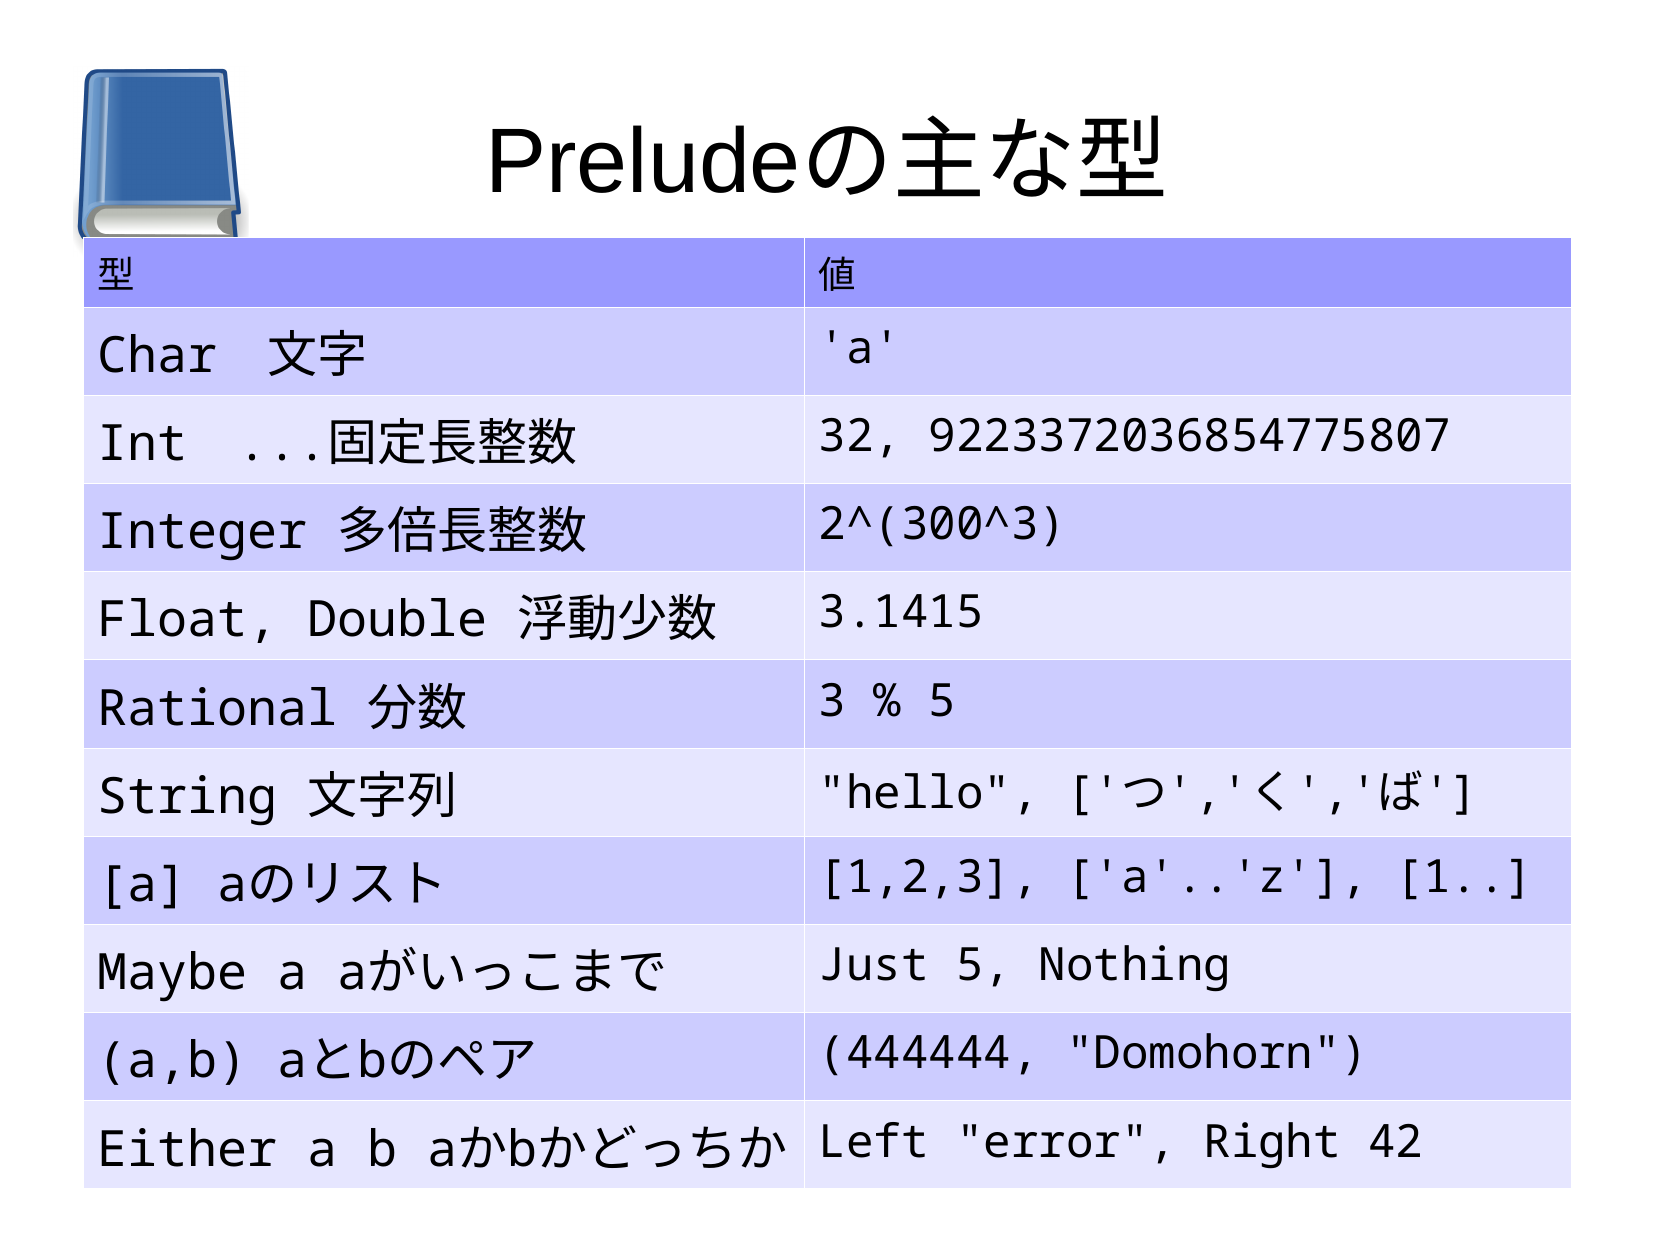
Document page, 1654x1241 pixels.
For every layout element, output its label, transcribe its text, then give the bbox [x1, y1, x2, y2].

table_cell 'a' [805, 308, 1571, 395]
table_cell 2^(300^3) [805, 484, 1571, 571]
picture [73, 66, 82, 257]
table_cell Float, Double 浮動少数 [84, 572, 804, 659]
table_cell Just 5, Nothing [805, 925, 1571, 1012]
table_header 値 [805, 238, 1571, 307]
title Preludeの主な型 [82, 49, 1571, 237]
table_cell Integer 多倍長整数 [84, 484, 804, 571]
table_cell Left "error", Right 42 [805, 1101, 1571, 1188]
table_cell [1,2,3], ['a'..'z'], [1..] [805, 837, 1571, 924]
table_cell [a] aのリスト [84, 837, 804, 924]
table_cell String 文字列 [84, 749, 804, 836]
table_cell Int ...固定長整数 [84, 396, 804, 483]
table_cell 32, 9223372036854775807 [805, 396, 1571, 483]
table_cell 3 % 5 [805, 660, 1571, 748]
table_cell Rational 分数 [84, 660, 804, 748]
table_cell Either a b aかbかどっちか [84, 1101, 804, 1188]
table_header 型 [84, 238, 804, 307]
table_cell "hello", ['つ','く','ば'] [805, 749, 1571, 836]
table_cell (a,b) aとbのペア [84, 1013, 804, 1100]
table_cell (444444, "Domohorn") [805, 1013, 1571, 1100]
table_cell Maybe a aがいっこまで [84, 925, 804, 1012]
table_cell 3.1415 [805, 572, 1571, 659]
table_cell Char 文字 [84, 308, 804, 395]
